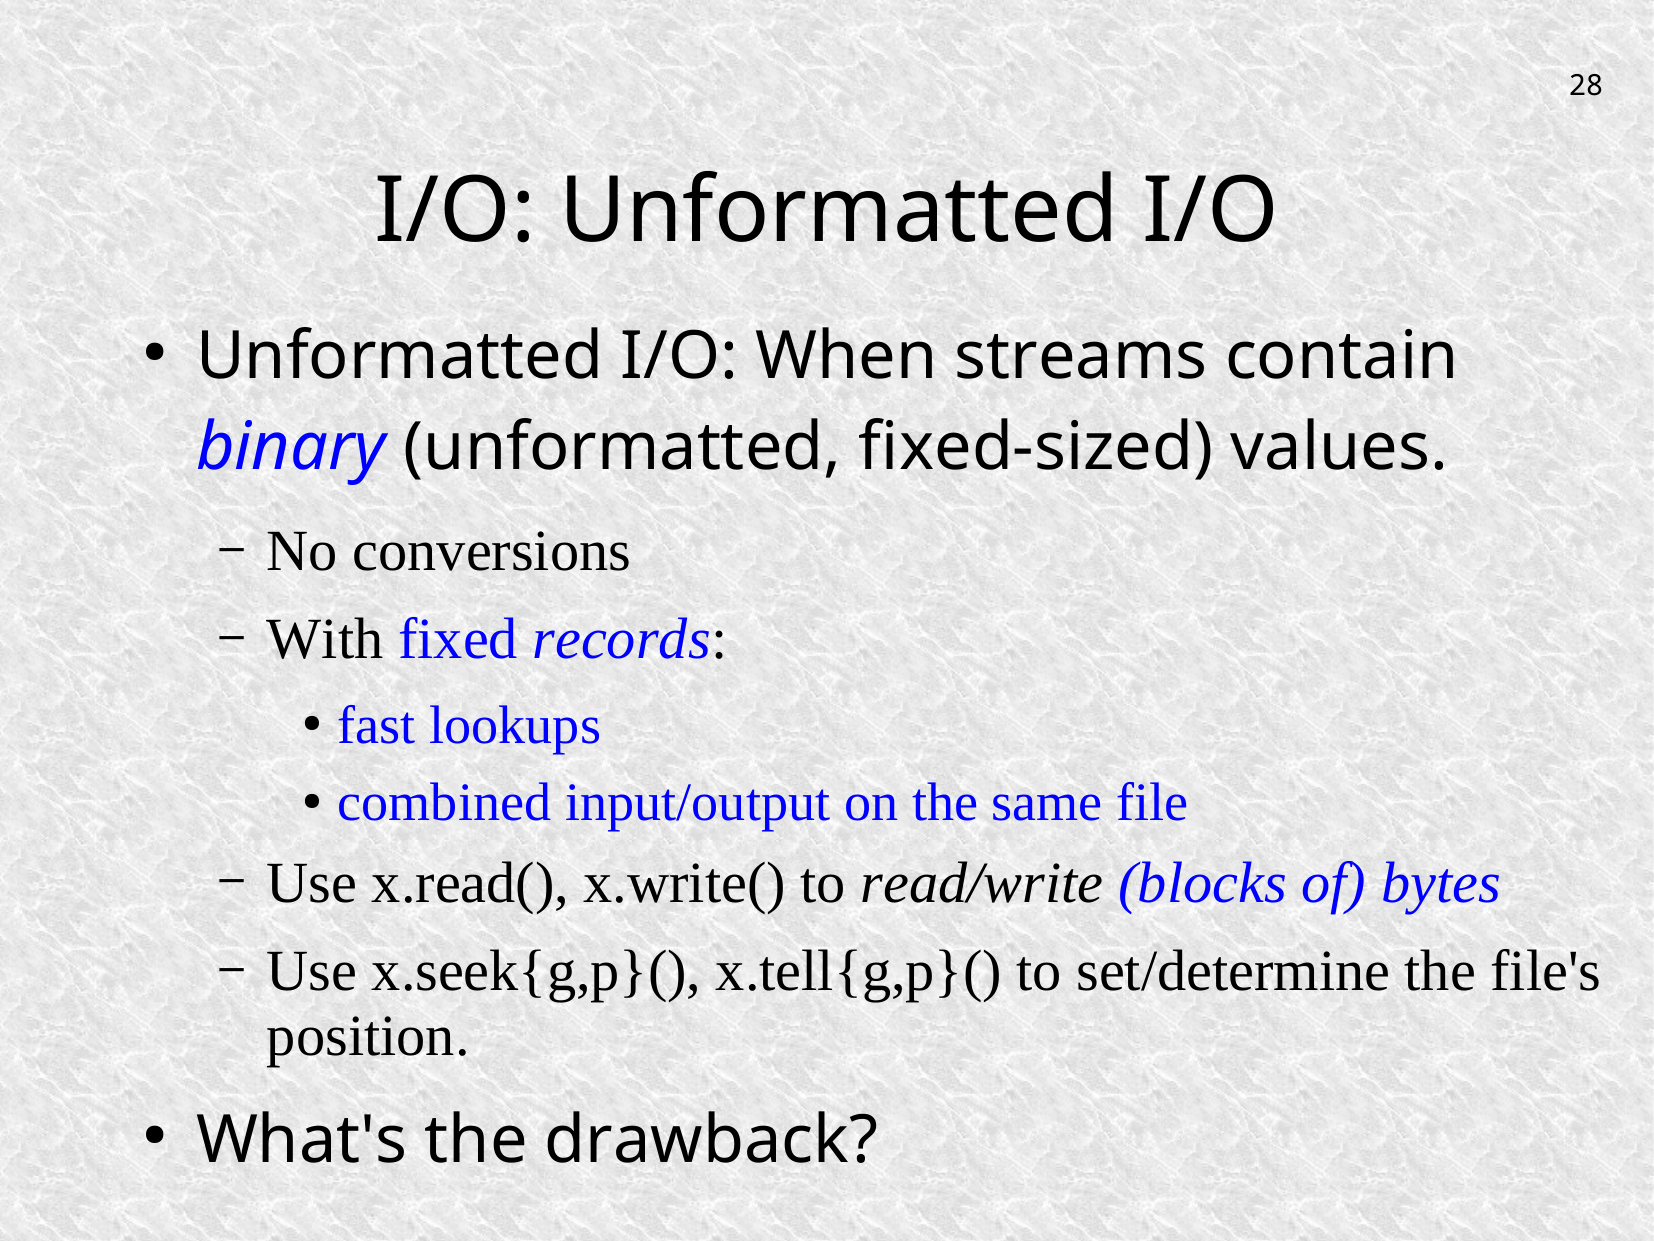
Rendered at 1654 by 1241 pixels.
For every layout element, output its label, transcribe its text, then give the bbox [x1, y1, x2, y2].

picture [0, 0, 1654, 1241]
list Unformatted I/O: When streams contain binary (unformatted, fixed-sized) values. No conversions With fixed records: fast lookups combined input/output on the same file Use x.read(), x.write() to read/write (blocks of) bytes Use x.seek{g,p}(), x.tell{g,p}() to set/determine the file's position. What's the drawback? [125, 307, 1604, 1241]
title I/O: Unformatted I/O [121, 102, 1534, 311]
